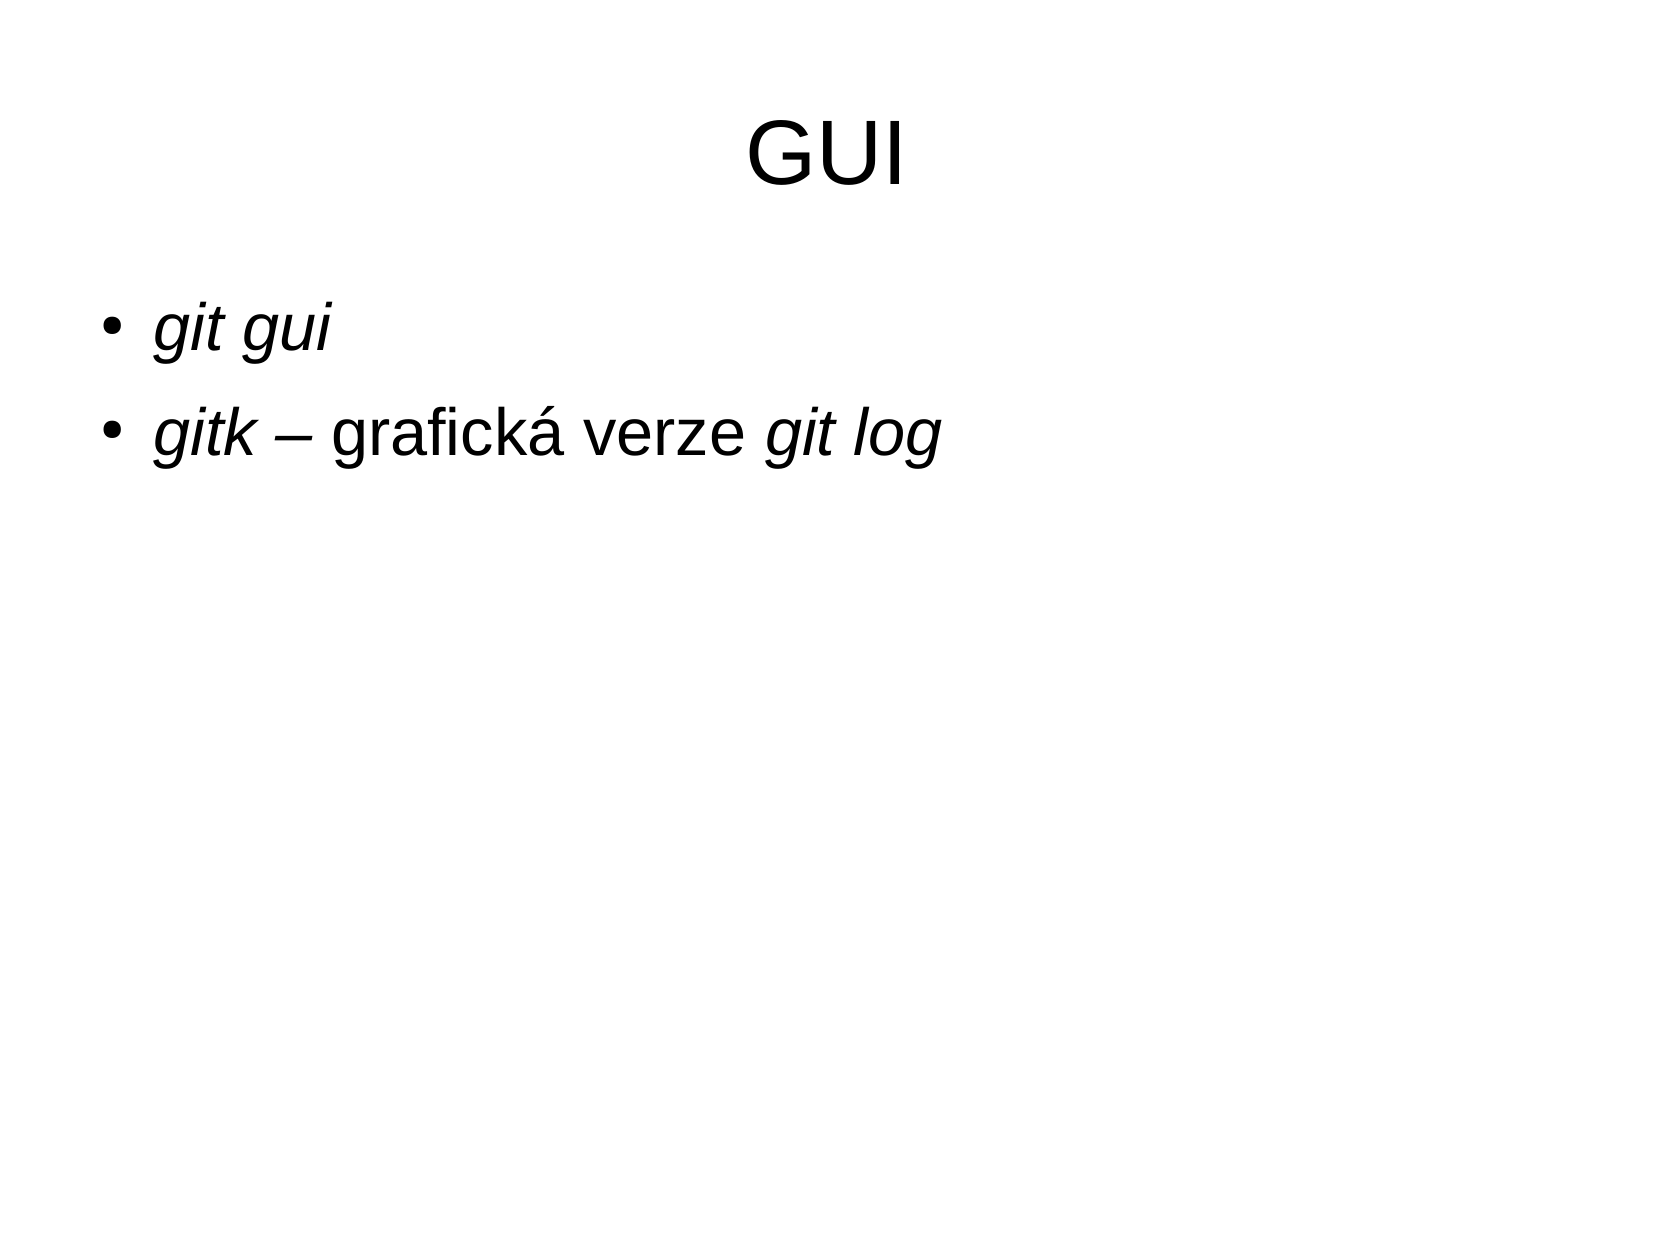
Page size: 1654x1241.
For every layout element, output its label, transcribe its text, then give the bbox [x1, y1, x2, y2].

list git gui gitk – grafická verze git log [82, 290, 1571, 1010]
title GUI [82, 49, 1571, 257]
